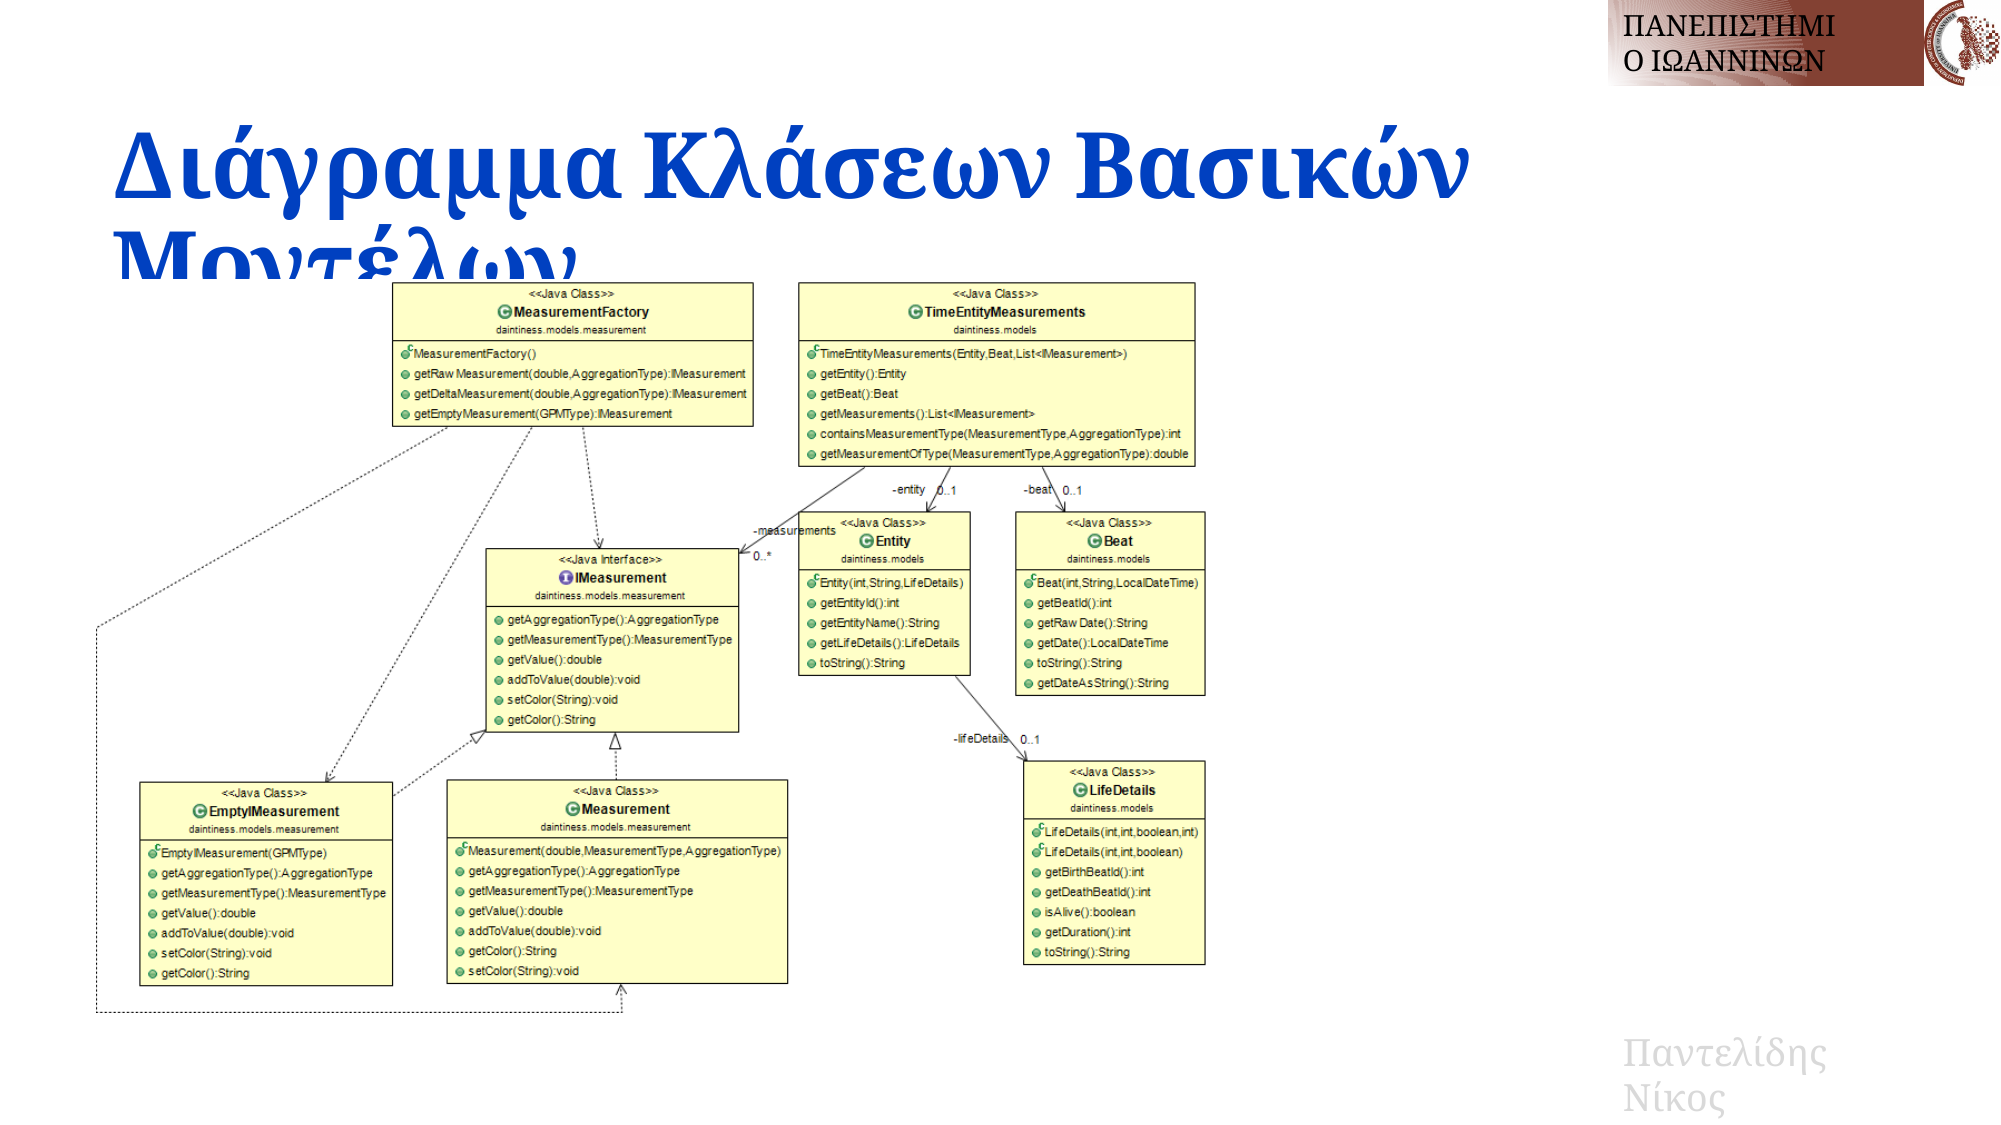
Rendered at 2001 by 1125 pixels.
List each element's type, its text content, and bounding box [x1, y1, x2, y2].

picture [96, 279, 1209, 1013]
text_box Διάγραμμα Κλάσεων Βασικών Μοντέλων [96, 112, 1910, 256]
